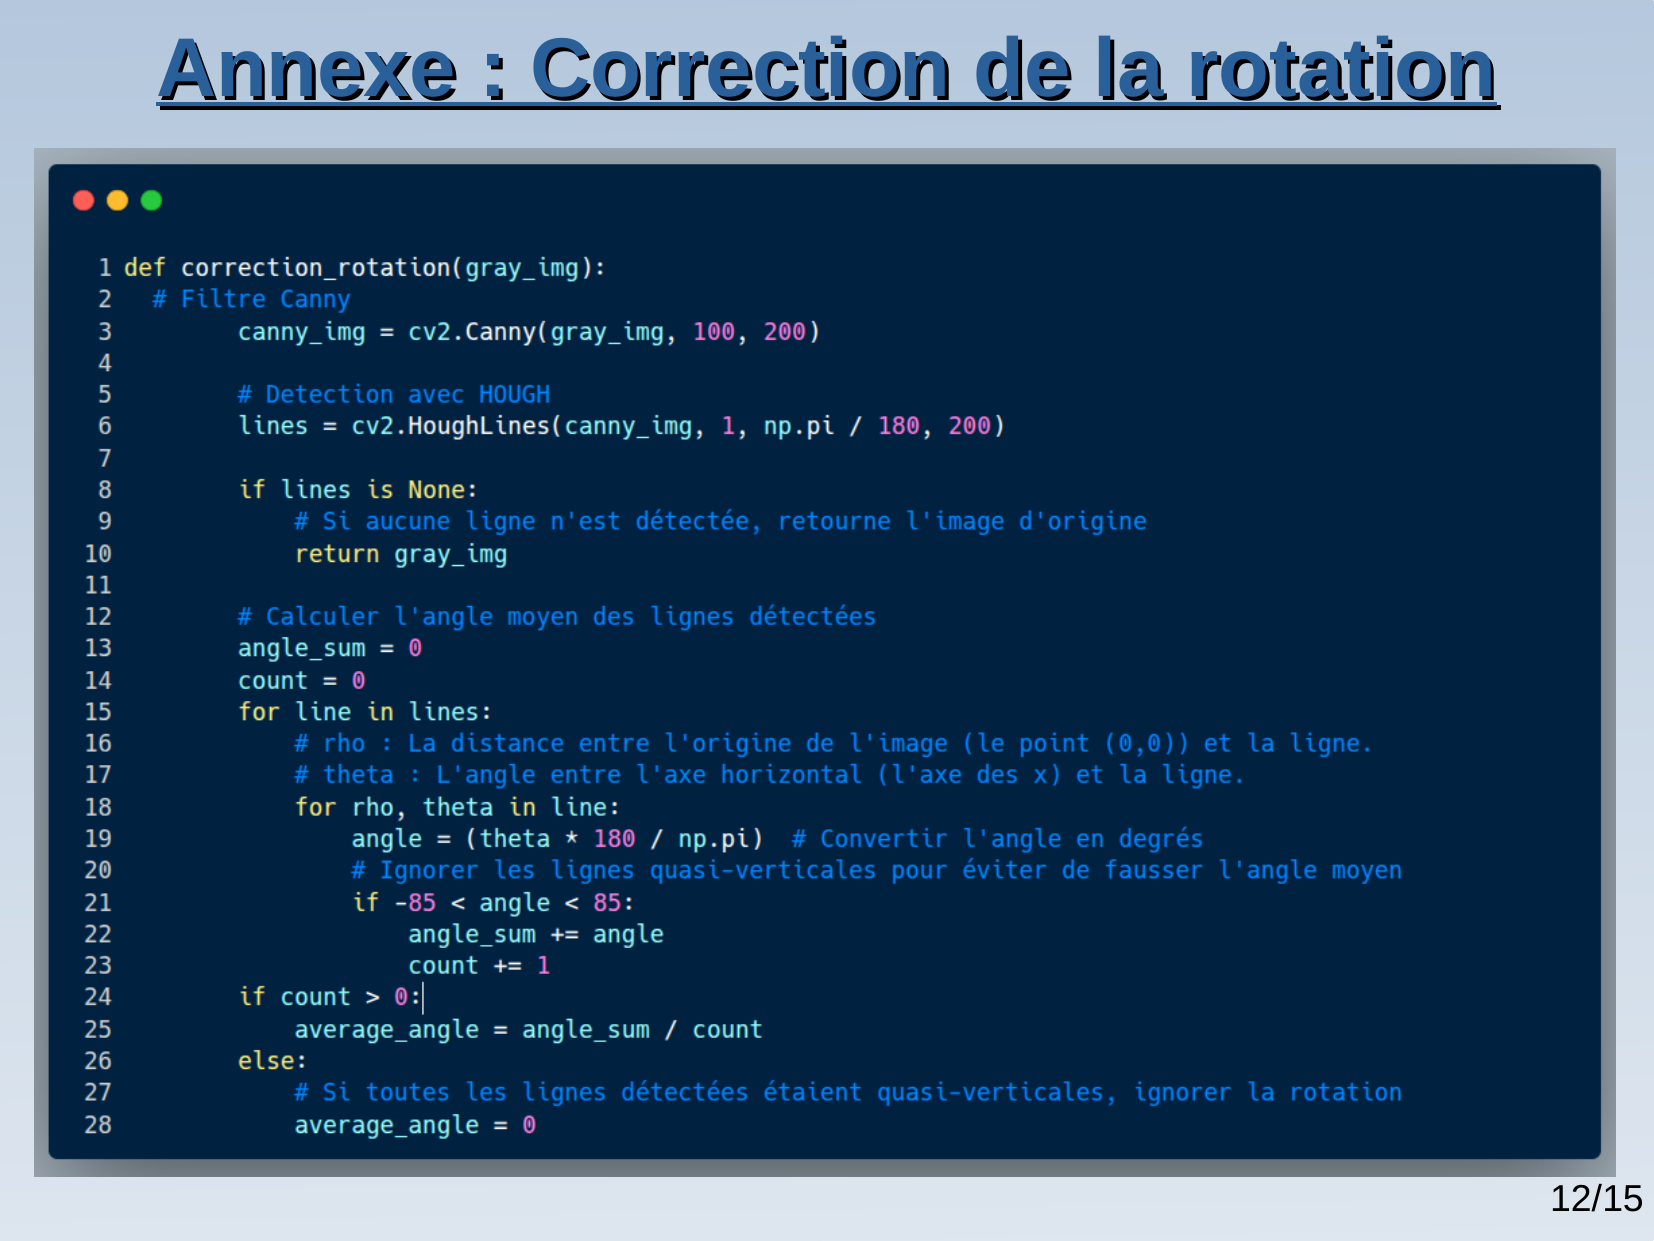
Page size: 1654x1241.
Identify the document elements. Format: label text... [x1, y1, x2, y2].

picture [34, 148, 1616, 1177]
title Annexe : Correction de la rotation [82, 0, 1571, 148]
